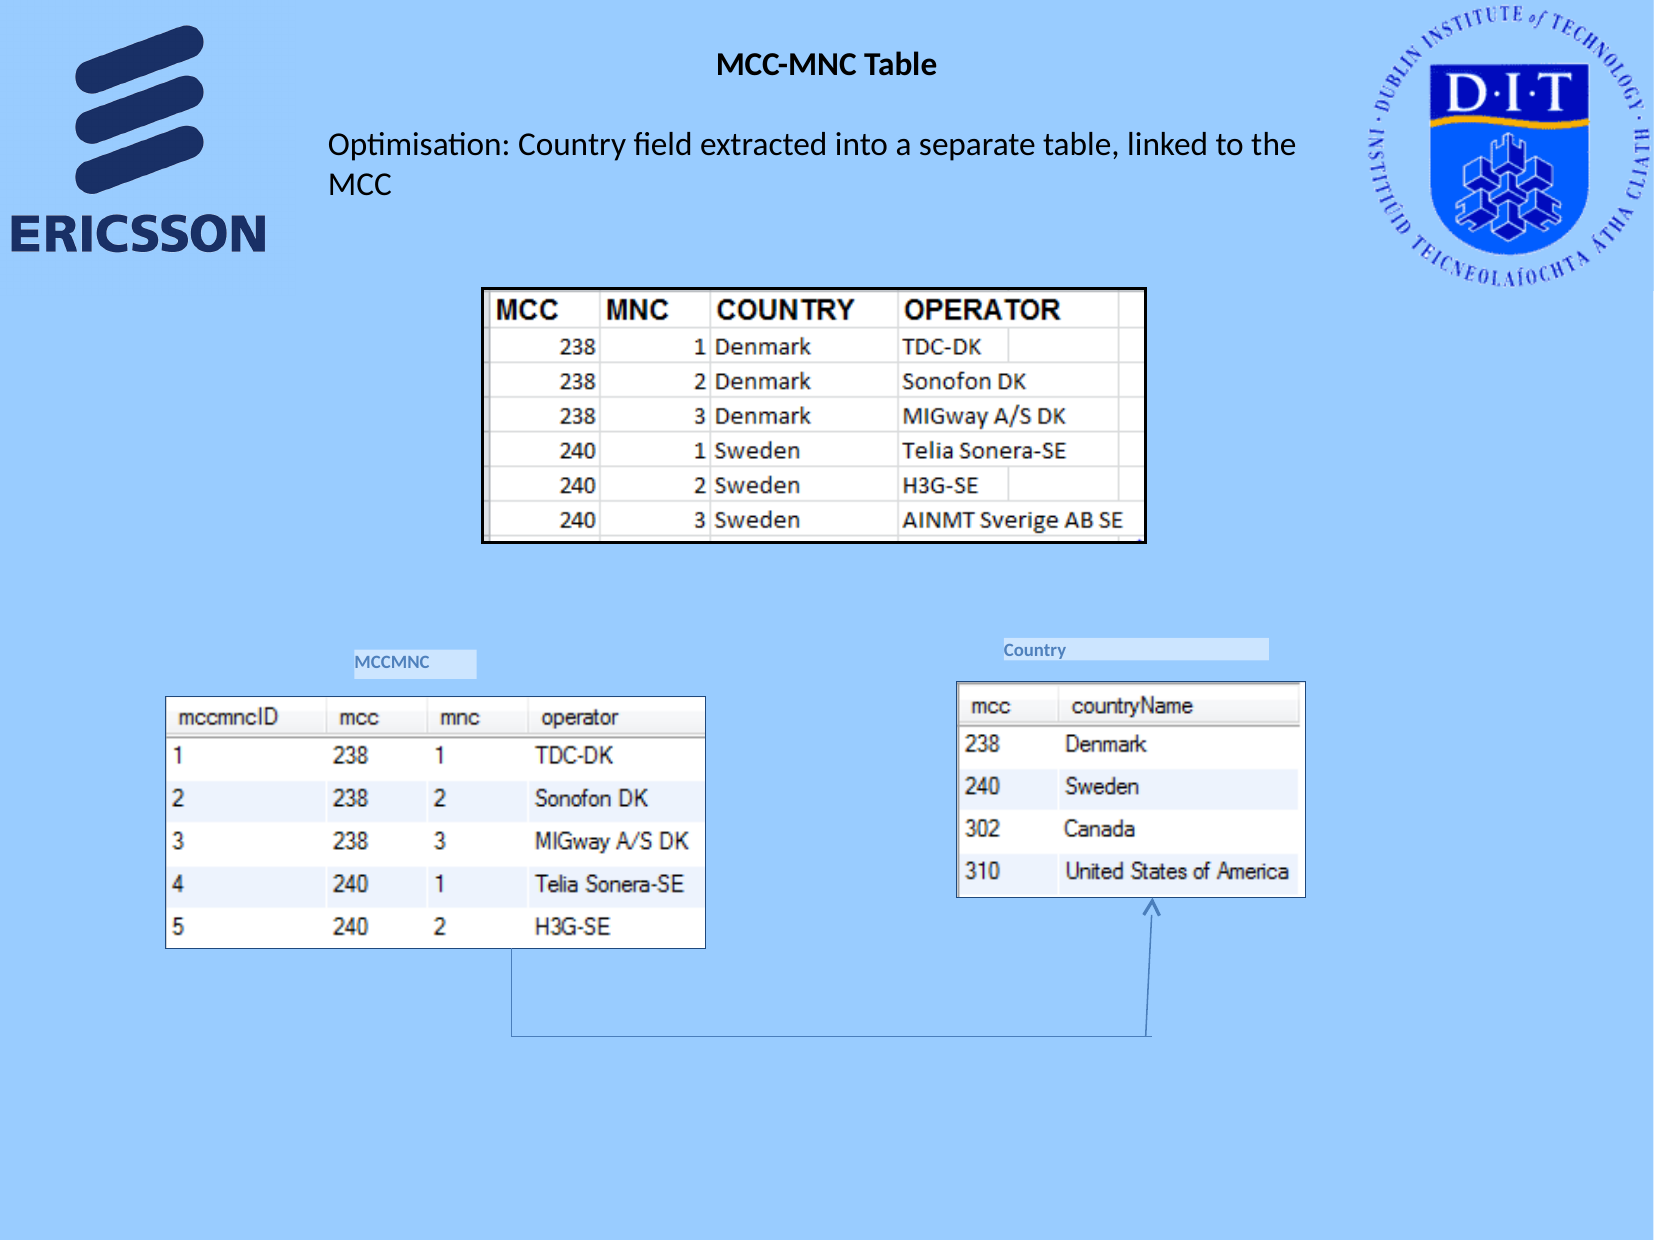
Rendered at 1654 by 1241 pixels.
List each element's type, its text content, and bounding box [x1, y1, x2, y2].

picture [0, 0, 296, 296]
text_box MCC-MNC Table Optimisation: Country field extracted into a separate table, linked to the MCC [312, 34, 1341, 210]
text_box MCCMNC [354, 649, 477, 679]
picture [165, 696, 706, 949]
picture [956, 681, 1306, 898]
picture [484, 289, 1144, 542]
picture [1364, 0, 1654, 291]
text_box Country [1003, 637, 1269, 661]
